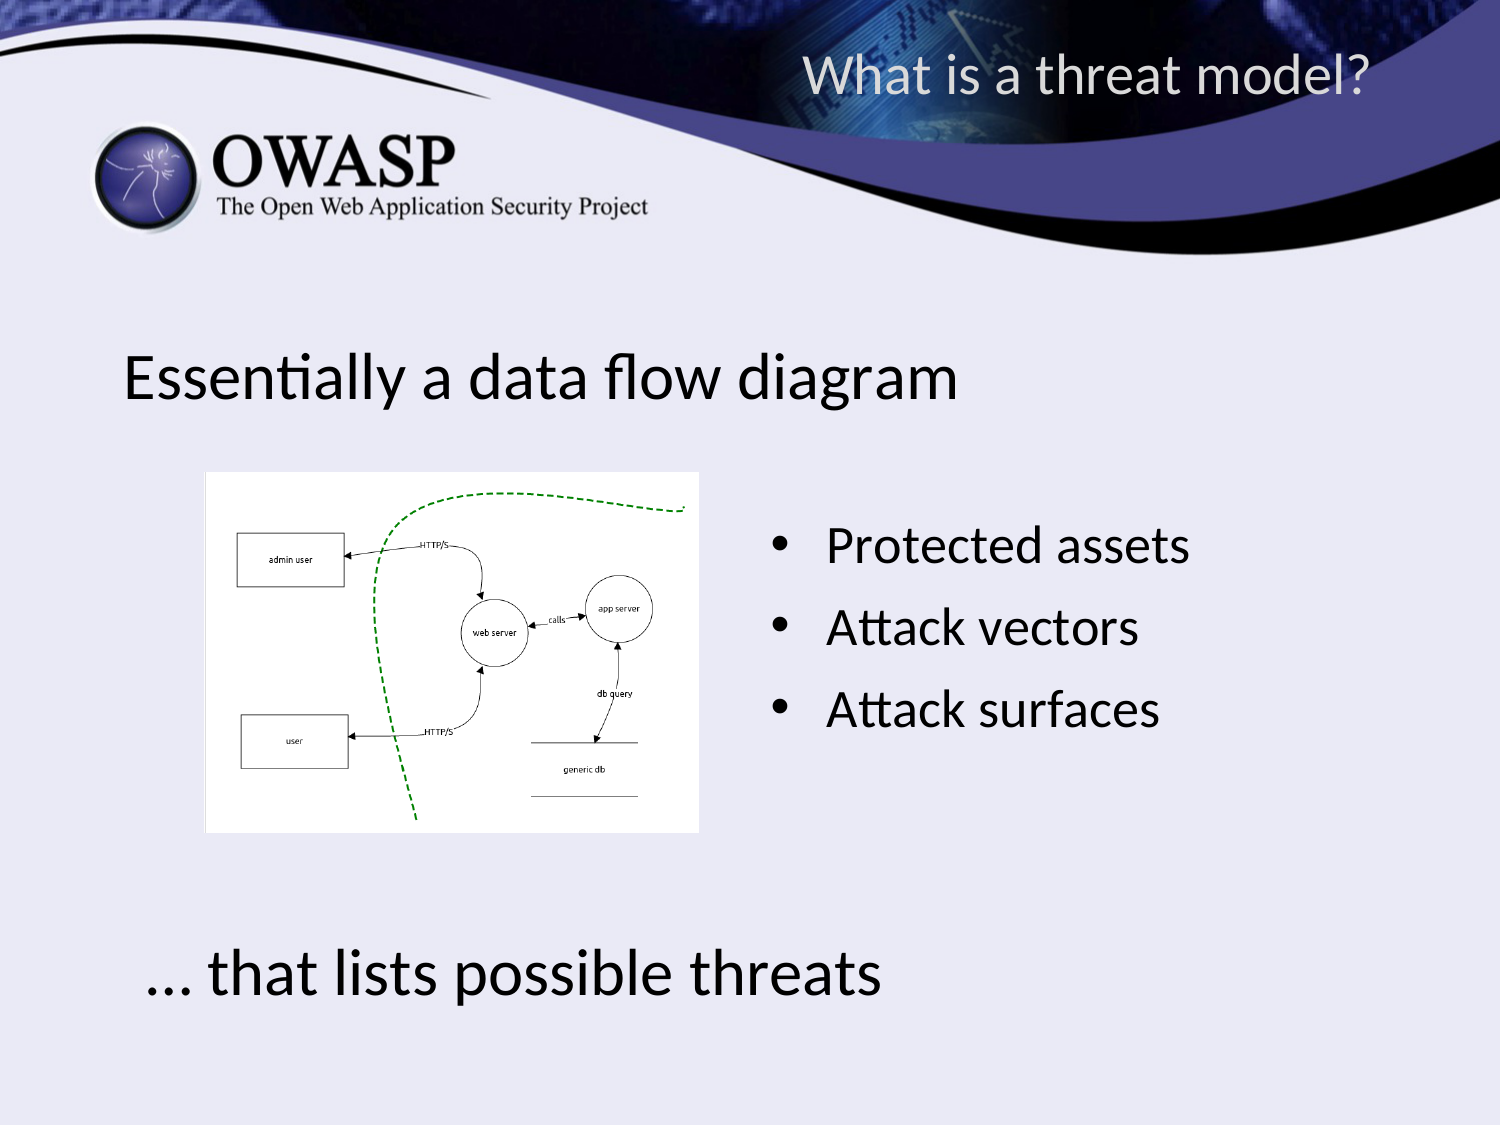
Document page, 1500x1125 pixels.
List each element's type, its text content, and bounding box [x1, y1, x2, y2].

list … that lists possible threats [75, 921, 1382, 1017]
list Protected assets Attack vectors Attack surfaces [755, 502, 1359, 863]
picture [0, 0, 1500, 1125]
list Essentially a data flow diagram [108, 324, 1406, 426]
list [75, 262, 734, 638]
title What is a threat model? [699, 0, 1476, 149]
